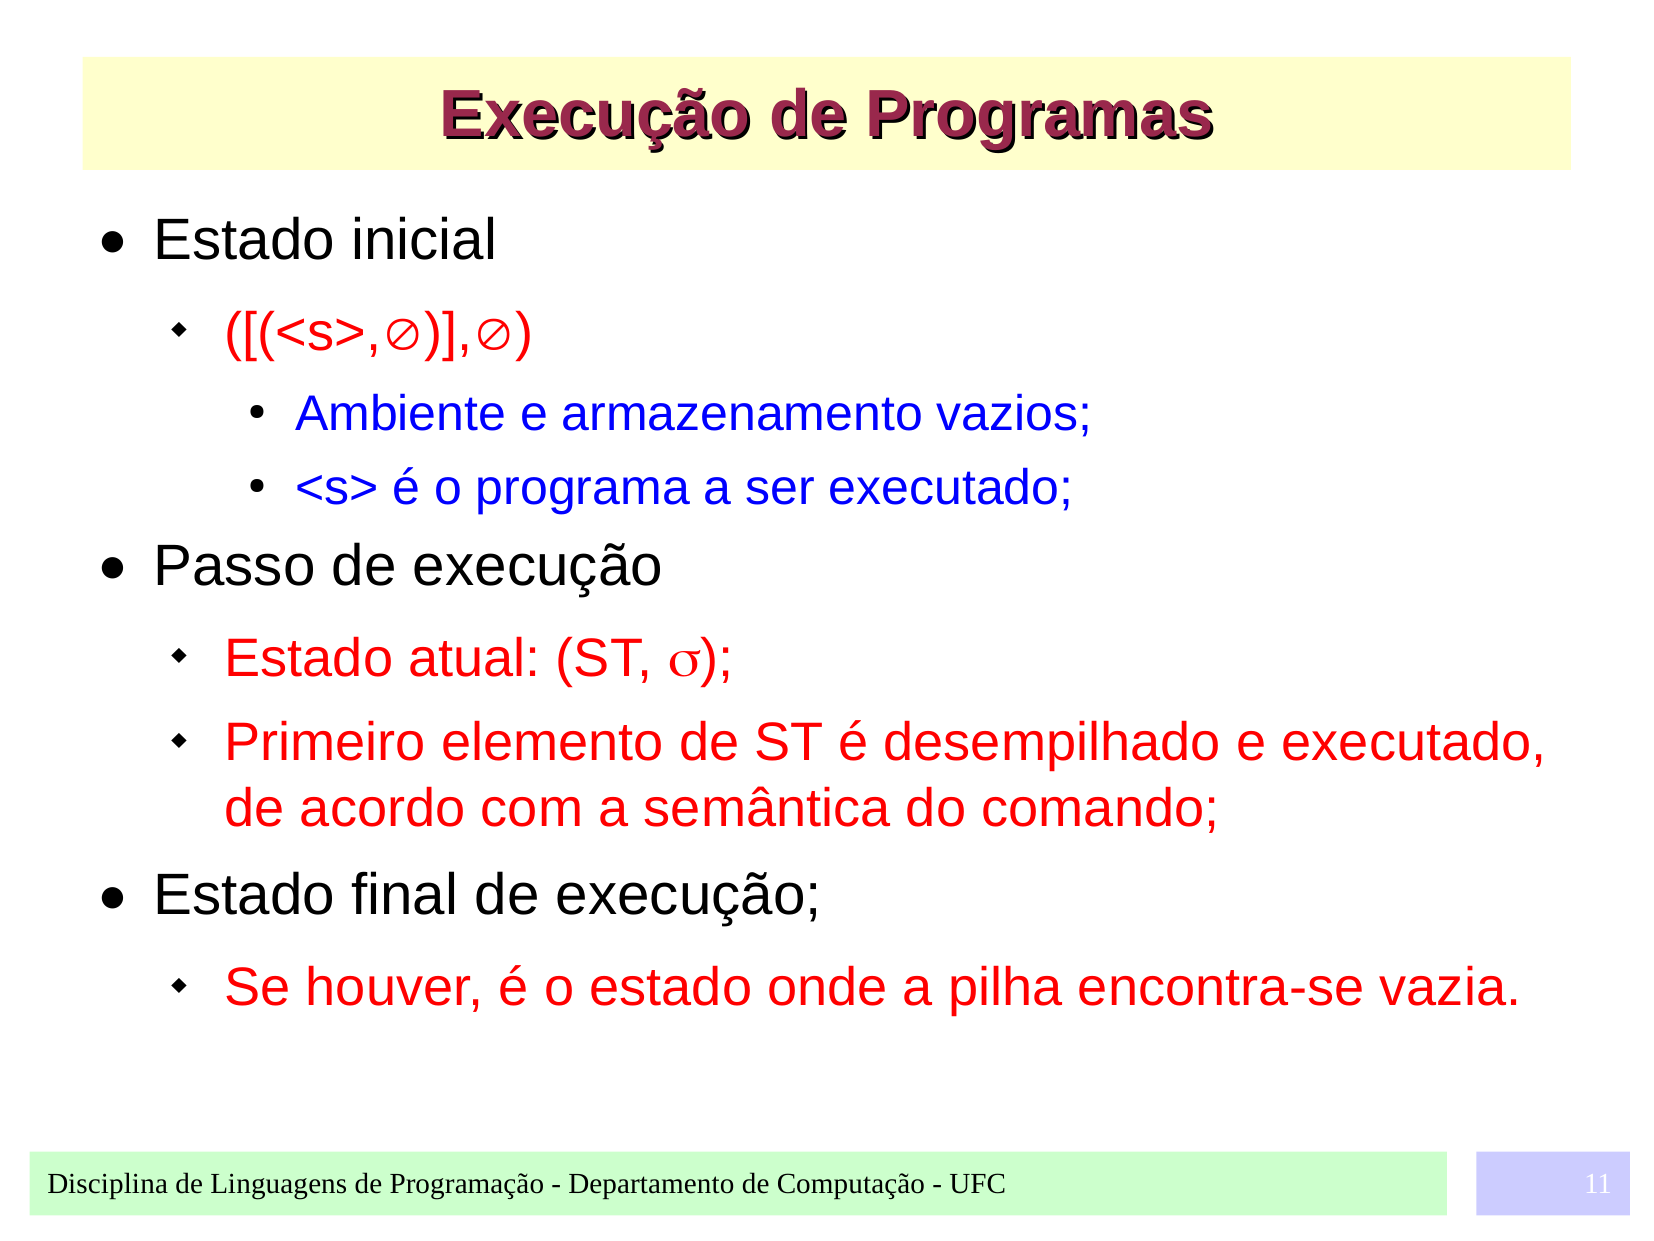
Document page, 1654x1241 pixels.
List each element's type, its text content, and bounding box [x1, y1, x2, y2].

title Execução de Programas [82, 56, 1571, 170]
list Estado inicial ([(<s>,Æ)],Æ) Ambiente e armazenamento vazios; <s> é o programa a ser executado; Passo de execução Estado atual: (ST, s); Primeiro elemento de ST é desempilhado e executado, de acordo com a semântica do comando; Estado final de execução; Se houver, é o estado onde a pilha encontra-se vazia. [82, 206, 1571, 1137]
